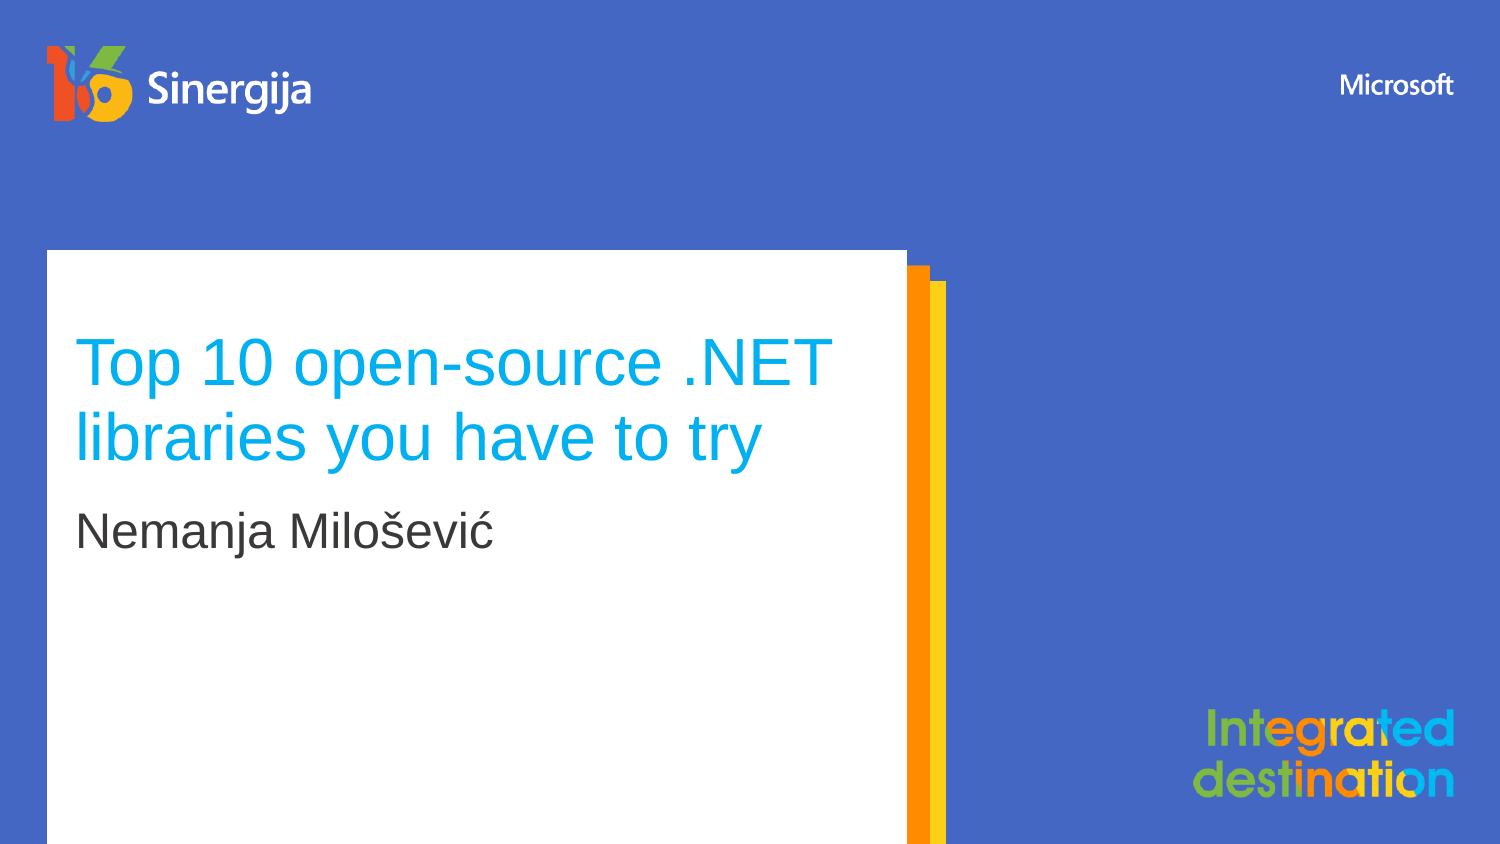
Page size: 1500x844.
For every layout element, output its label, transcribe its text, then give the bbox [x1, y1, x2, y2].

text_box Top 10 open-source .NET libraries you have to try [60, 317, 898, 496]
picture [0, 0, 1500, 844]
text_box Nemanja Milošević [60, 496, 1004, 640]
